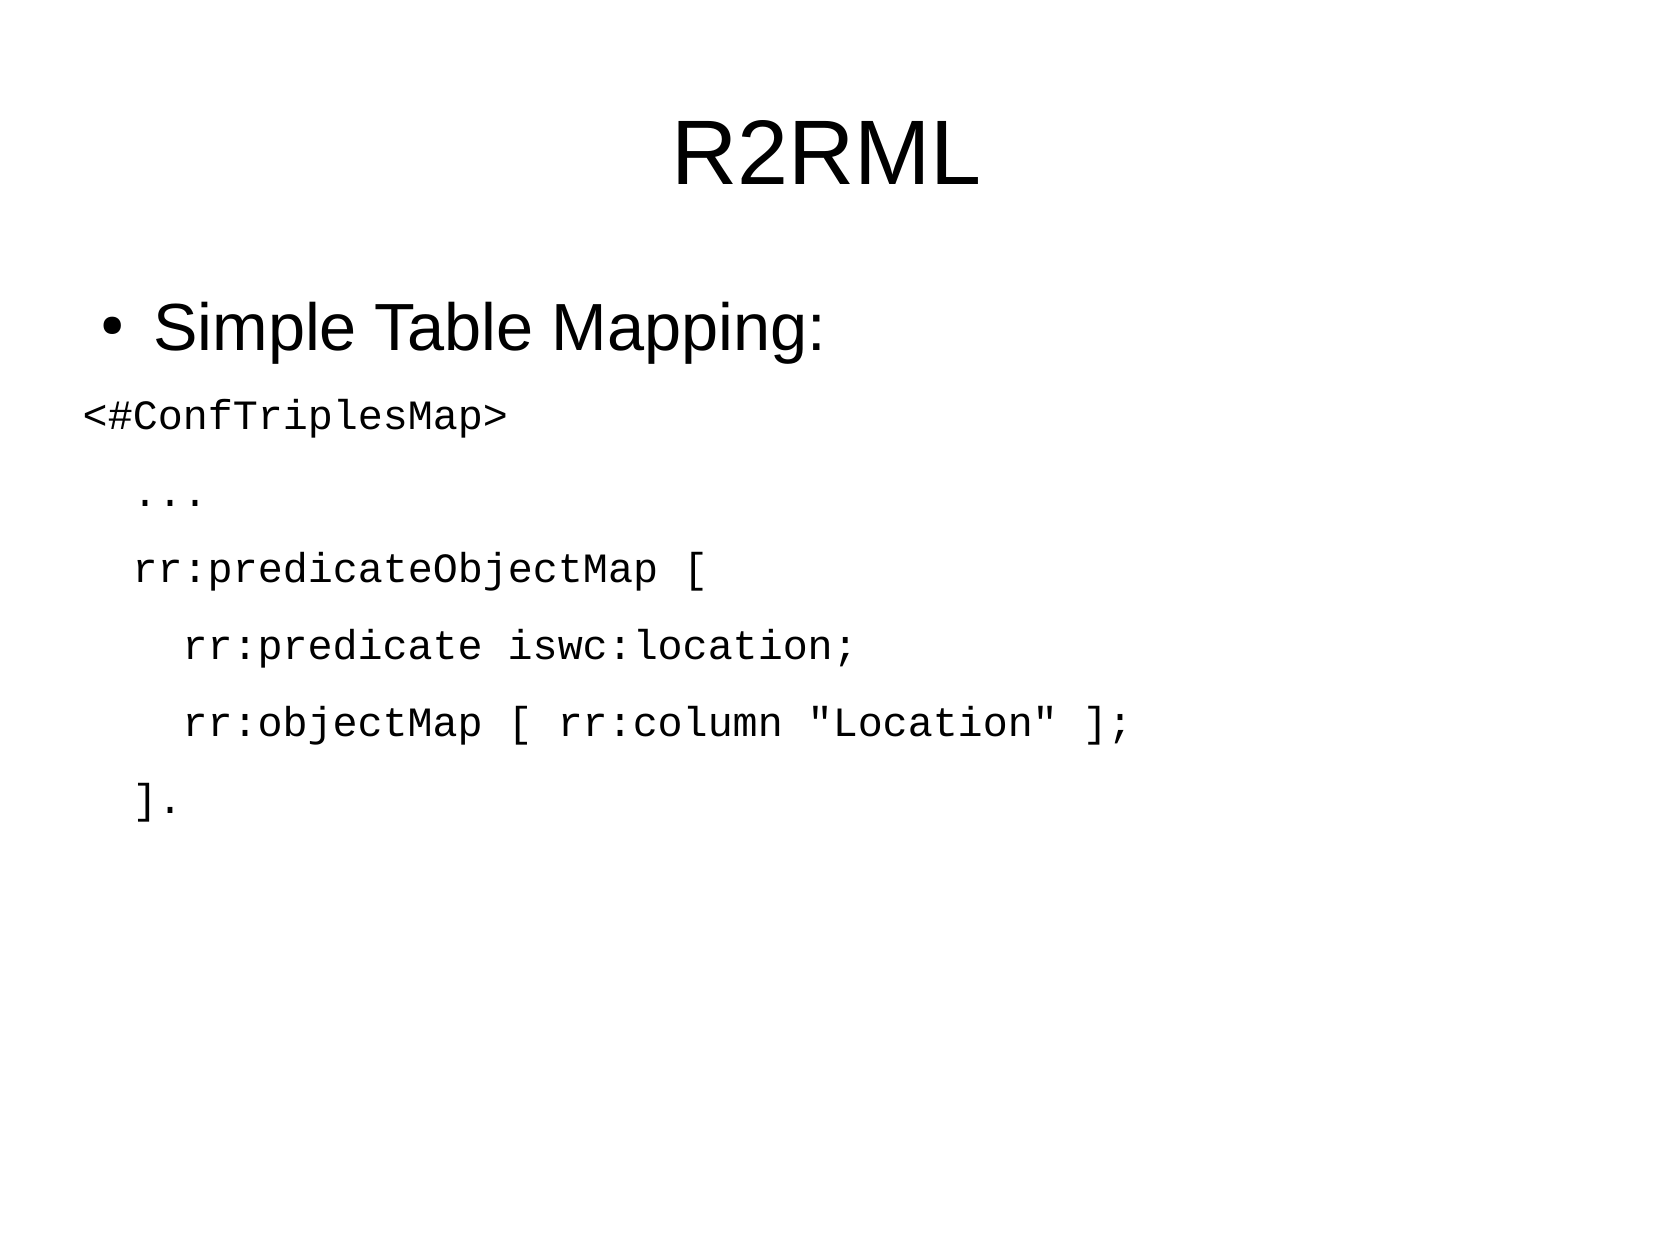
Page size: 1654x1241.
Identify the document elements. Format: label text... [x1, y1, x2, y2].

title R2RML [82, 49, 1571, 257]
list Simple Table Mapping: <#ConfTriplesMap> ... rr:predicateObjectMap [ rr:predicate iswc:location; rr:objectMap [ rr:column "Location" ]; ]. [82, 290, 1571, 1109]
